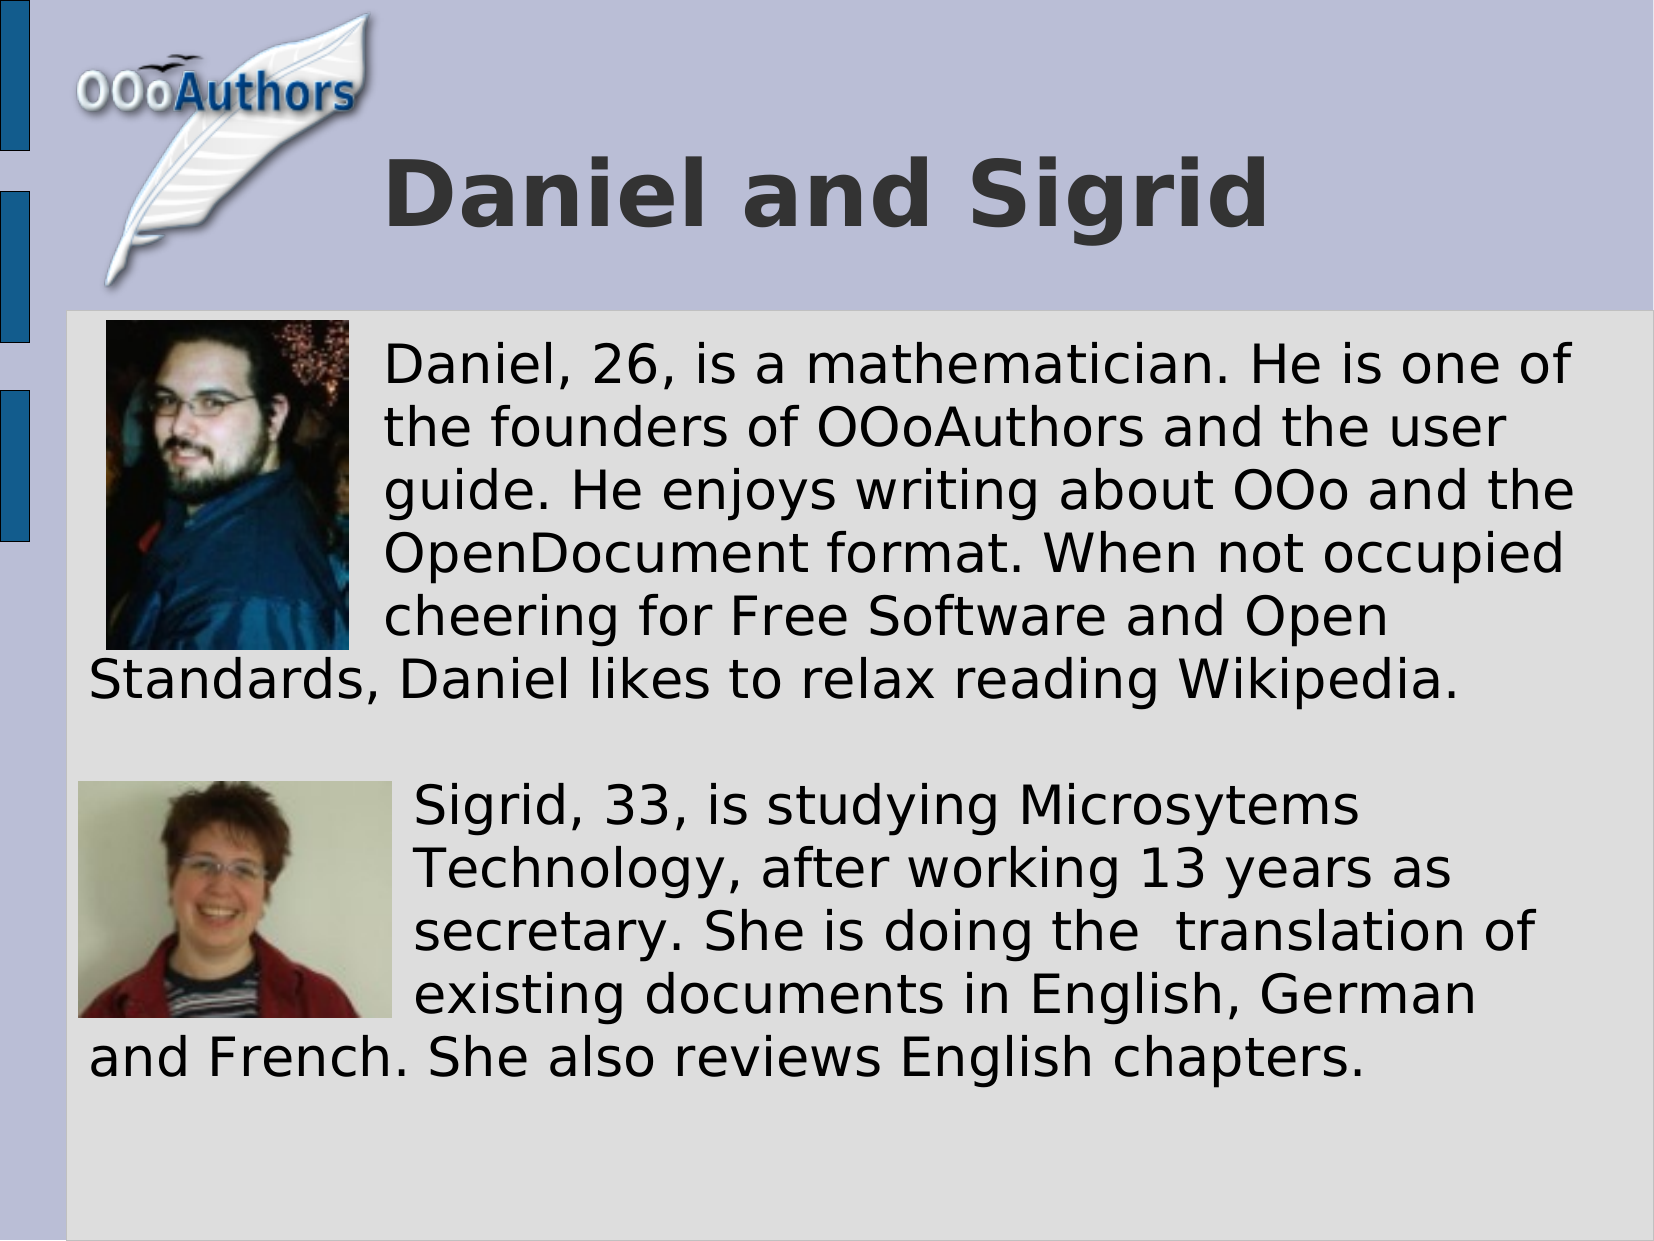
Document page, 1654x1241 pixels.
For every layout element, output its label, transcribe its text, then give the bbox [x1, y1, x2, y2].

title Daniel and Sigrid [121, 91, 1534, 299]
picture [106, 320, 349, 650]
list Daniel, 26, is a mathematician. He is one of the founders of OOoAuthors and the user guide. He enjoys writing about OOo and the OpenDocument format. When not occupied cheering for Free Software and Open Standards, Daniel likes to relax reading Wikipedia. Sigrid, 33, is studying Microsytems Technology, after working 13 years as secretary. She is doing the translation of existing documents in English, German and French. She also reviews English chapters. [88, 333, 1625, 1153]
picture [64, 0, 384, 302]
picture [78, 781, 392, 1018]
